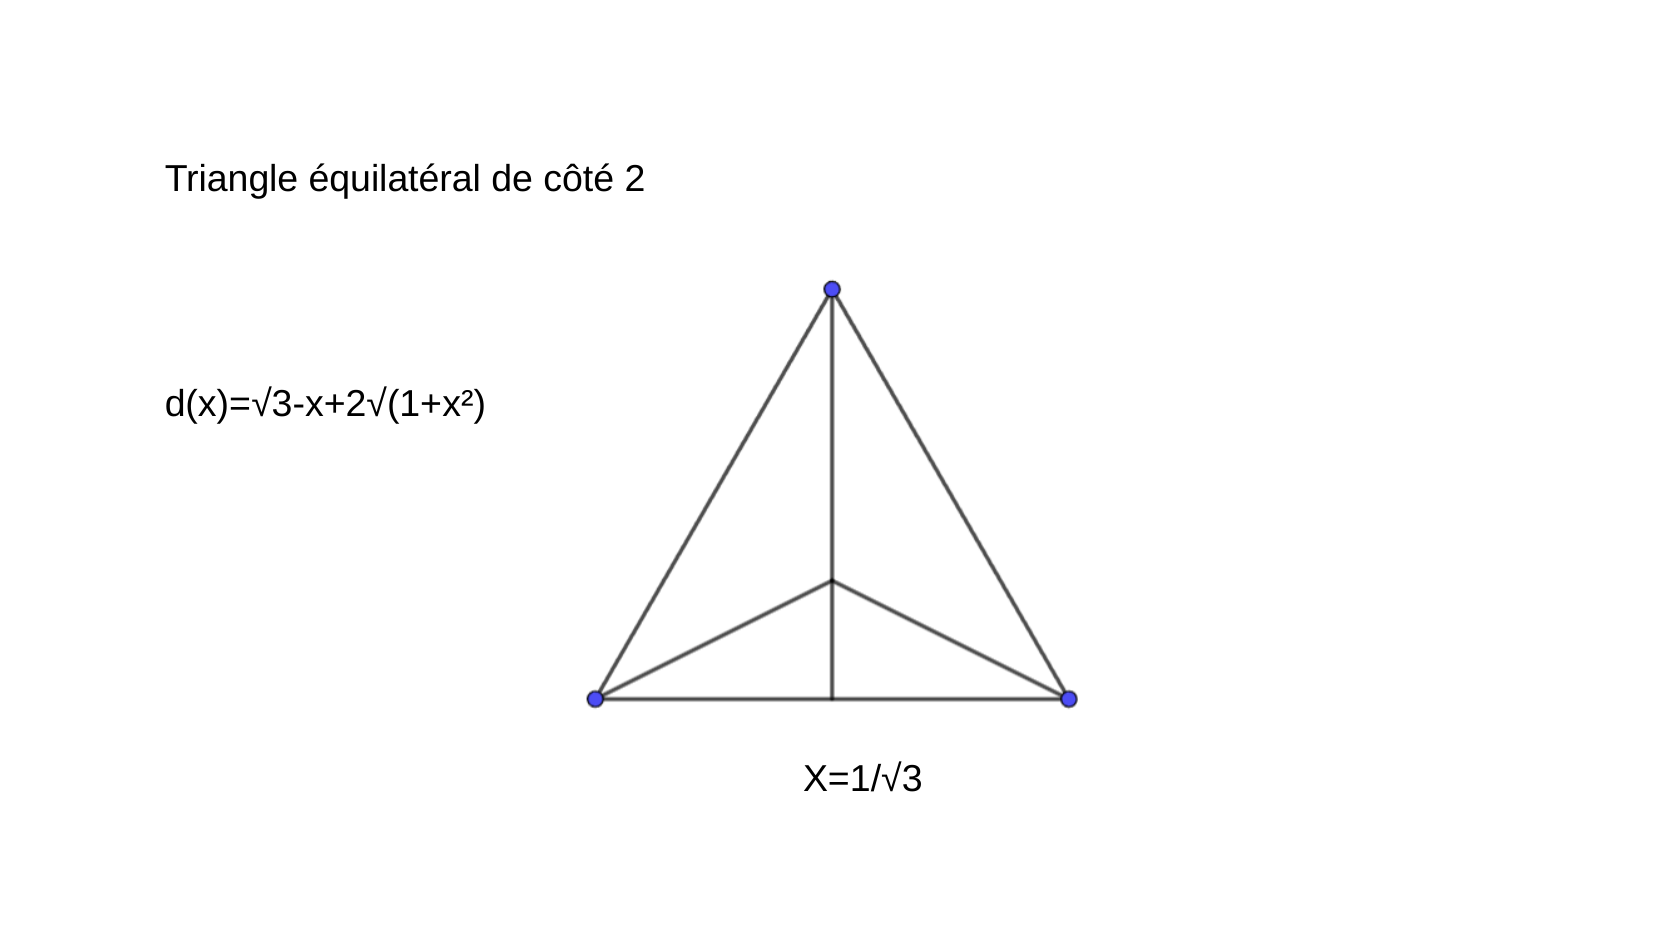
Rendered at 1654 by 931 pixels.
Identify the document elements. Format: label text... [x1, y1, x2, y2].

picture [568, 261, 1088, 713]
text_box d(x)=√3-x+2√(1+x²) [150, 375, 526, 432]
text_box Triangle équilatéral de côté 2 [150, 150, 676, 376]
text_box X=1/√3 [788, 750, 938, 807]
